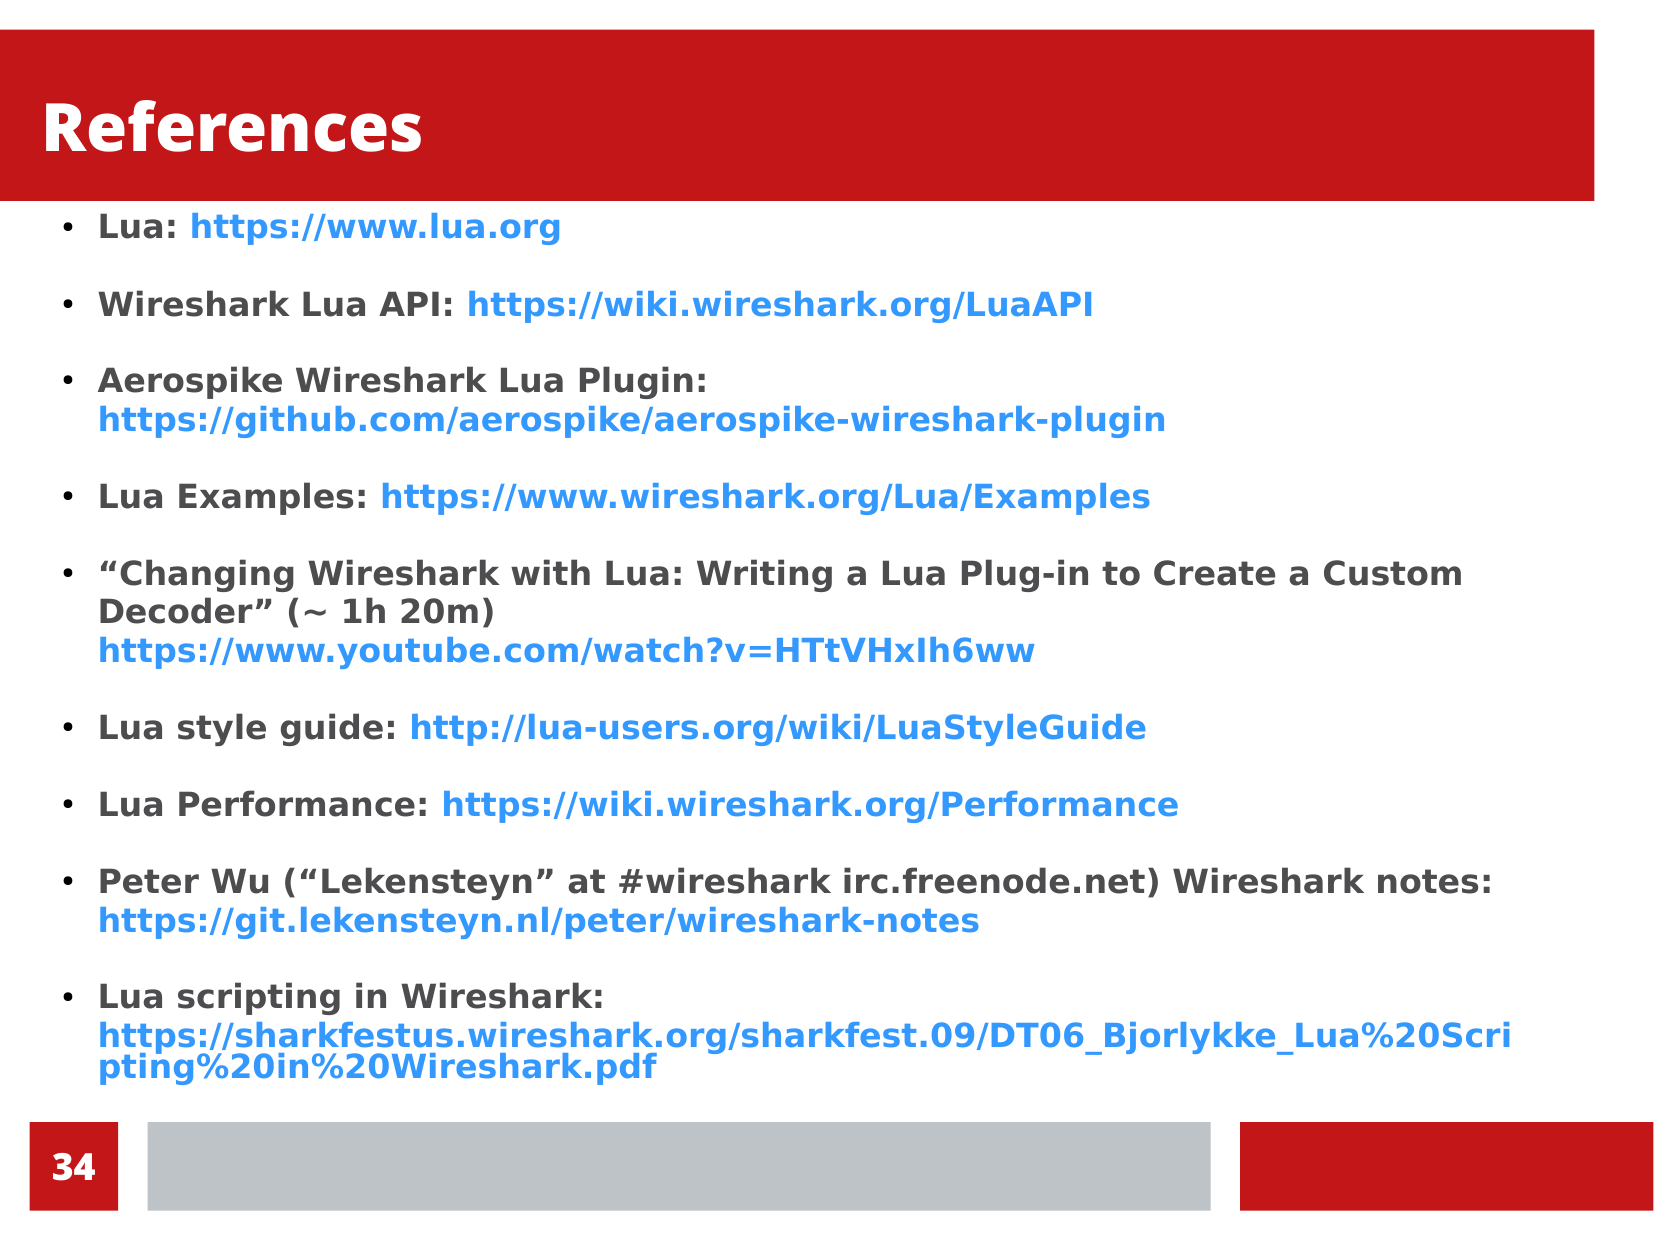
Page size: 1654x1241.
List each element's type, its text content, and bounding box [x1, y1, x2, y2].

text_box Lua: https://www.lua.org Wireshark Lua API: https://wiki.wireshark.org/LuaAPI Aerospike Wireshark Lua Plugin: https://github.com/aerospike/aerospike-wireshark-plugin Lua Examples: https://www.wireshark.org/Lua/Examples “Changing Wireshark with Lua: Writing a Lua Plug-in to Create a Custom Decoder” (~ 1h 20m) https://www.youtube.com/watch?v=HTtVHxIh6ww Lua style guide: http://lua-users.org/wiki/LuaStyleGuide Lua Performance: https://wiki.wireshark.org/Performance Peter Wu (“Lekensteyn” at #wireshark irc.freenode.net) Wireshark notes: https://git.lekensteyn.nl/peter/wireshark-notes Lua scripting in Wireshark: https://sharkfestus.wireshark.org/sharkfest.09/DT06_Bjorlykke_Lua%20Scripting%20in%20Wireshark.pdf [47, 200, 1536, 1241]
title References [41, 53, 1577, 172]
